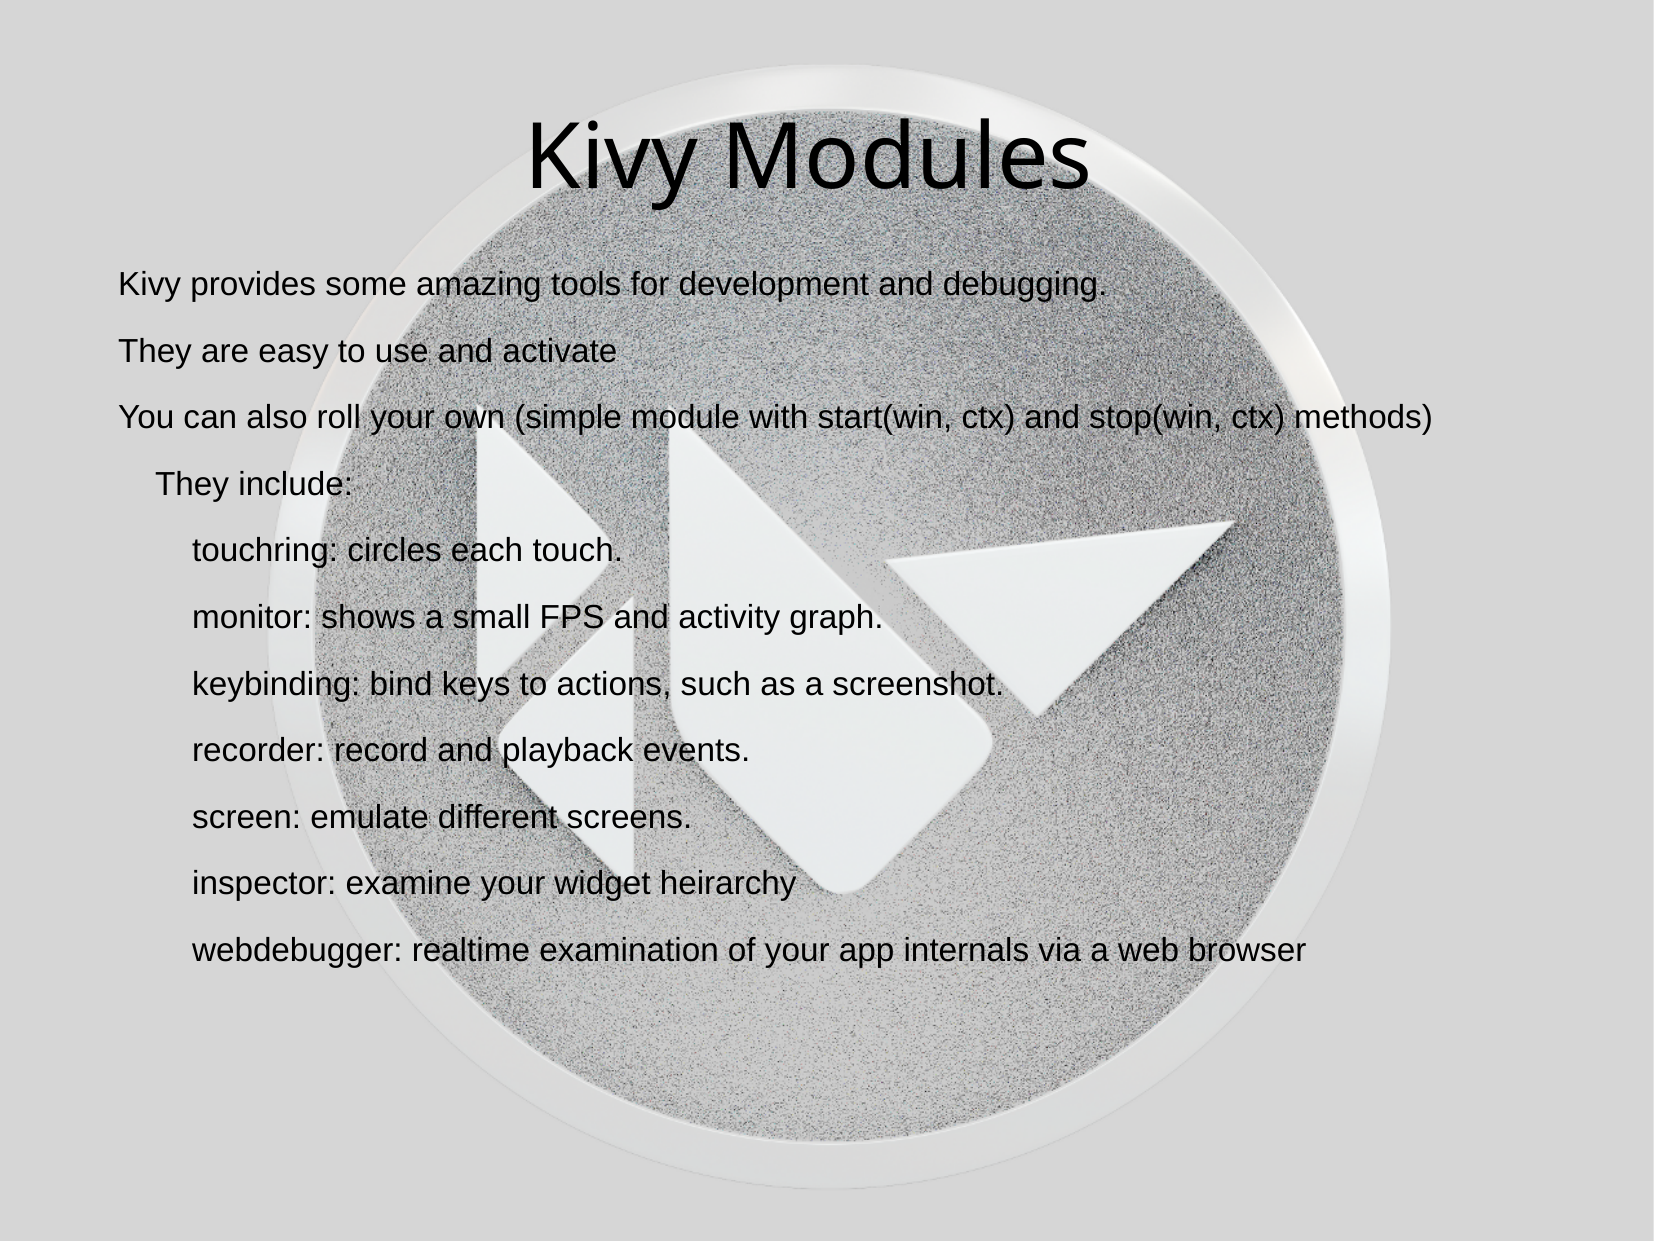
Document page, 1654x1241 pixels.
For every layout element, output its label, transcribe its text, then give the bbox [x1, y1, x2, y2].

list Kivy provides some amazing tools for development and debugging. They are easy to use and activate You can also roll your own (simple module with start(win, ctx) and stop(win, ctx) methods) They include: touchring: circles each touch. monitor: shows a small FPS and activity graph. keybinding: bind keys to actions, such as a screenshot. recorder: record and playback events. screen: emulate different screens. inspector: examine your widget heirarchy webdebugger: realtime examination of your app internals via a web browser [118, 265, 1506, 1038]
picture [0, 0, 1654, 1241]
title Kivy Modules [82, 49, 1536, 257]
